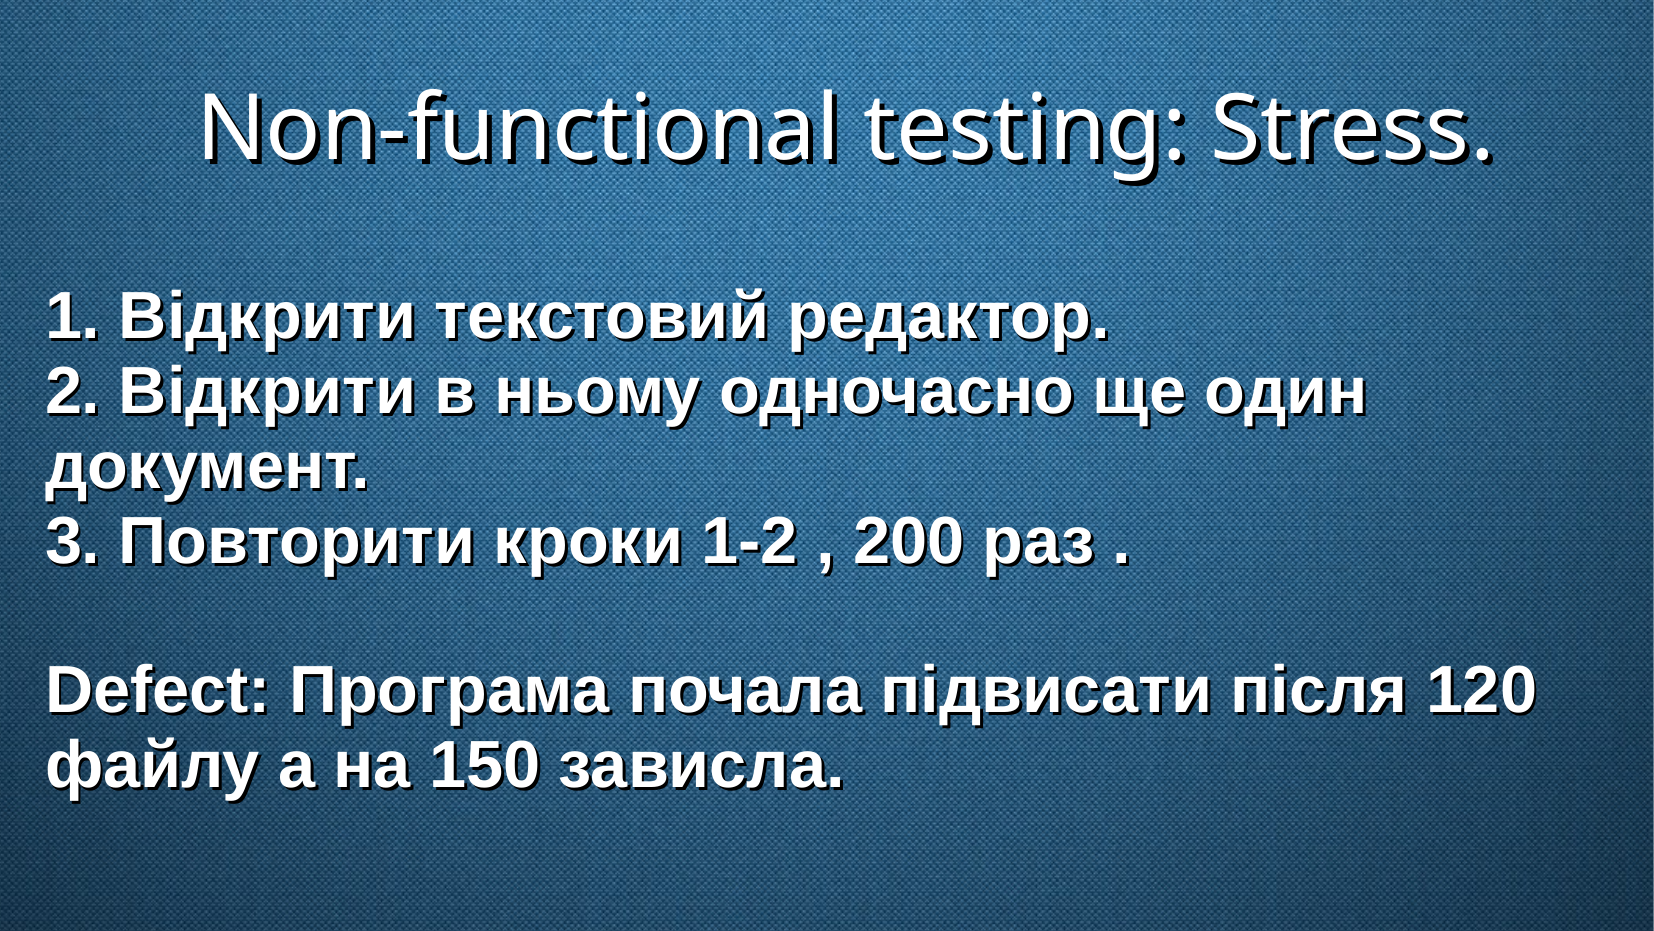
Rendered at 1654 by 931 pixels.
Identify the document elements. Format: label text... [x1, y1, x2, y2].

title Non-functional testing: Stress. [82, 37, 1571, 193]
picture [0, 0, 1654, 931]
subtitle 1. Відкрити текстовий редактор. 2. Відкрити в ньому одночасно ще один документ. 3. Повторити кроки 1-2 , 200 раз . Defect: Програма почала підвисати після 120 файлу а на 150 зависла. [45, 225, 1636, 856]
